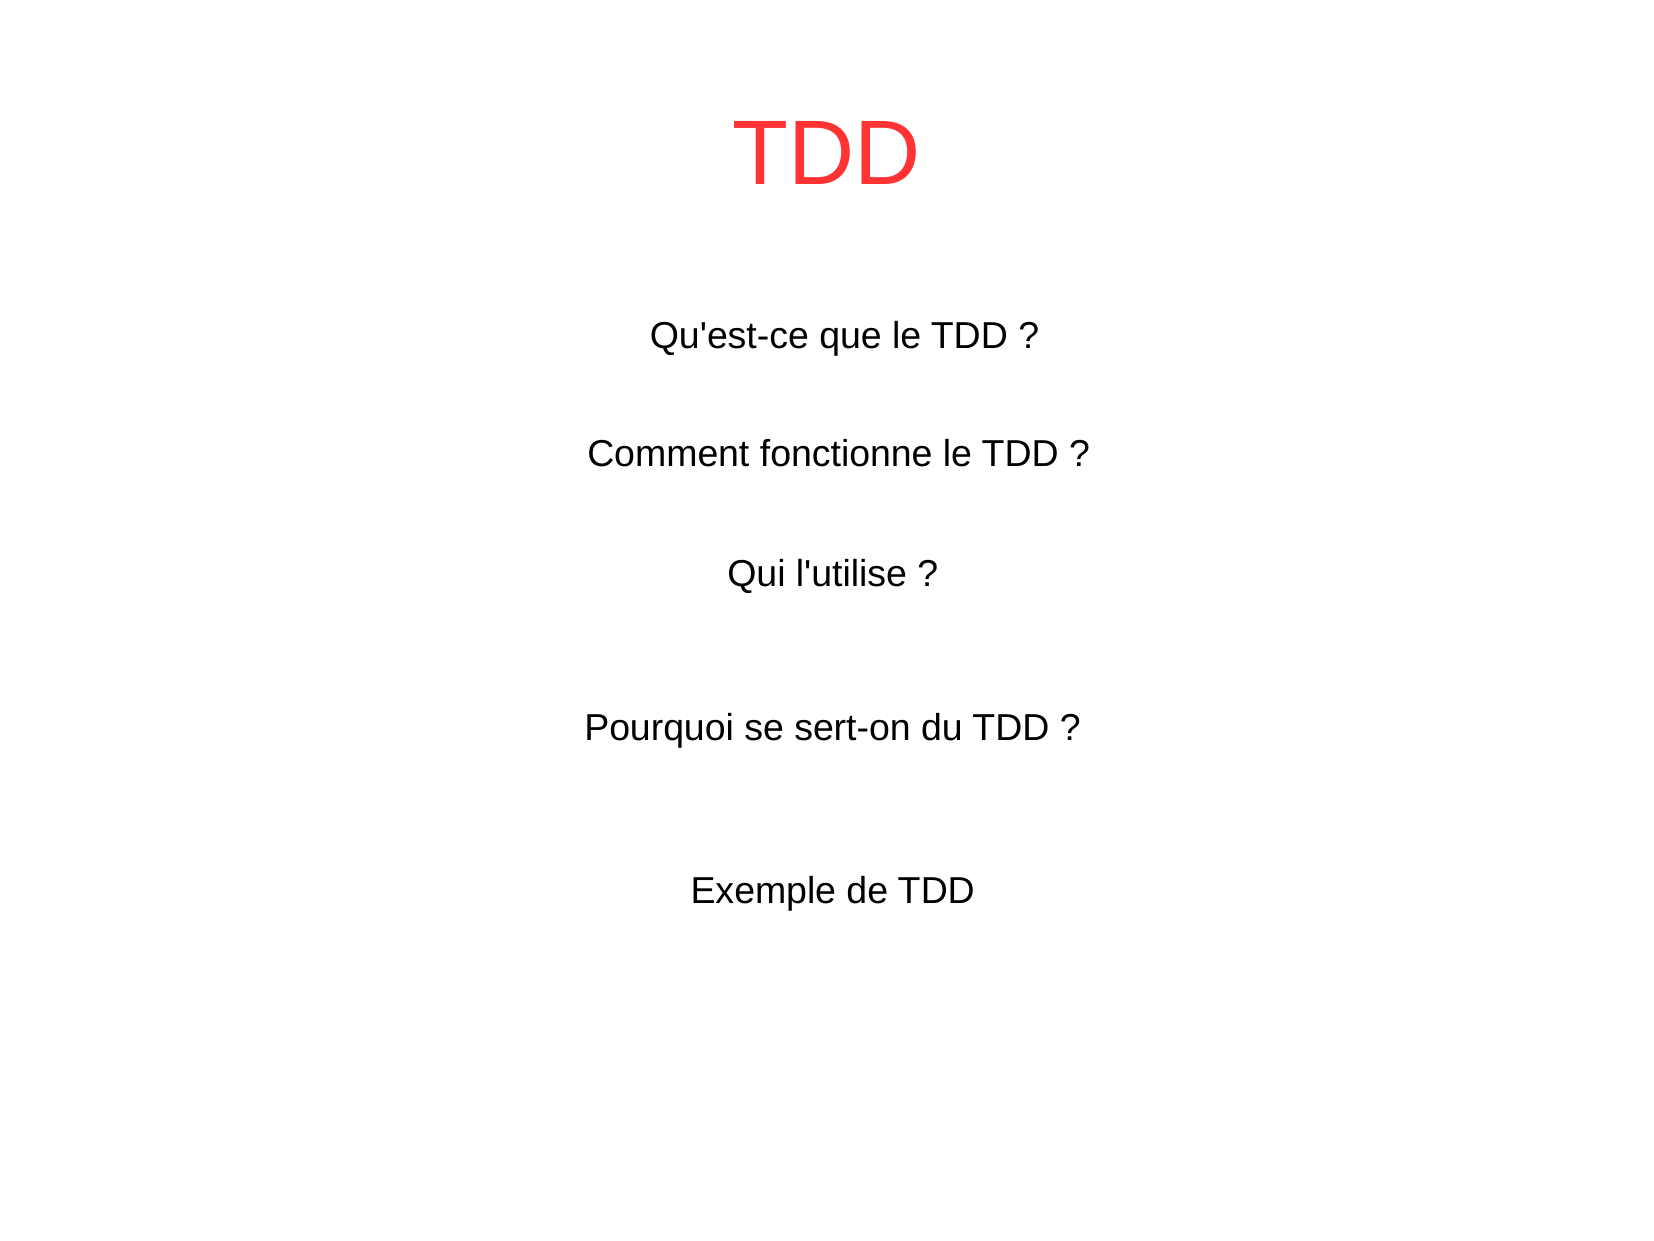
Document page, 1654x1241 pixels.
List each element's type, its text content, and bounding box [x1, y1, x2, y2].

text_box Qu'est-ce que le TDD ? [271, 307, 1418, 364]
title TDD [82, 49, 1571, 257]
text_box Exemple de TDD [425, 862, 1241, 920]
text_box Comment fonctionne le TDD ? [200, 425, 1477, 483]
text_box Pourquoi se sert-on du TDD ? [437, 699, 1229, 756]
text_box Qui l'utilise ? [377, 545, 1288, 603]
